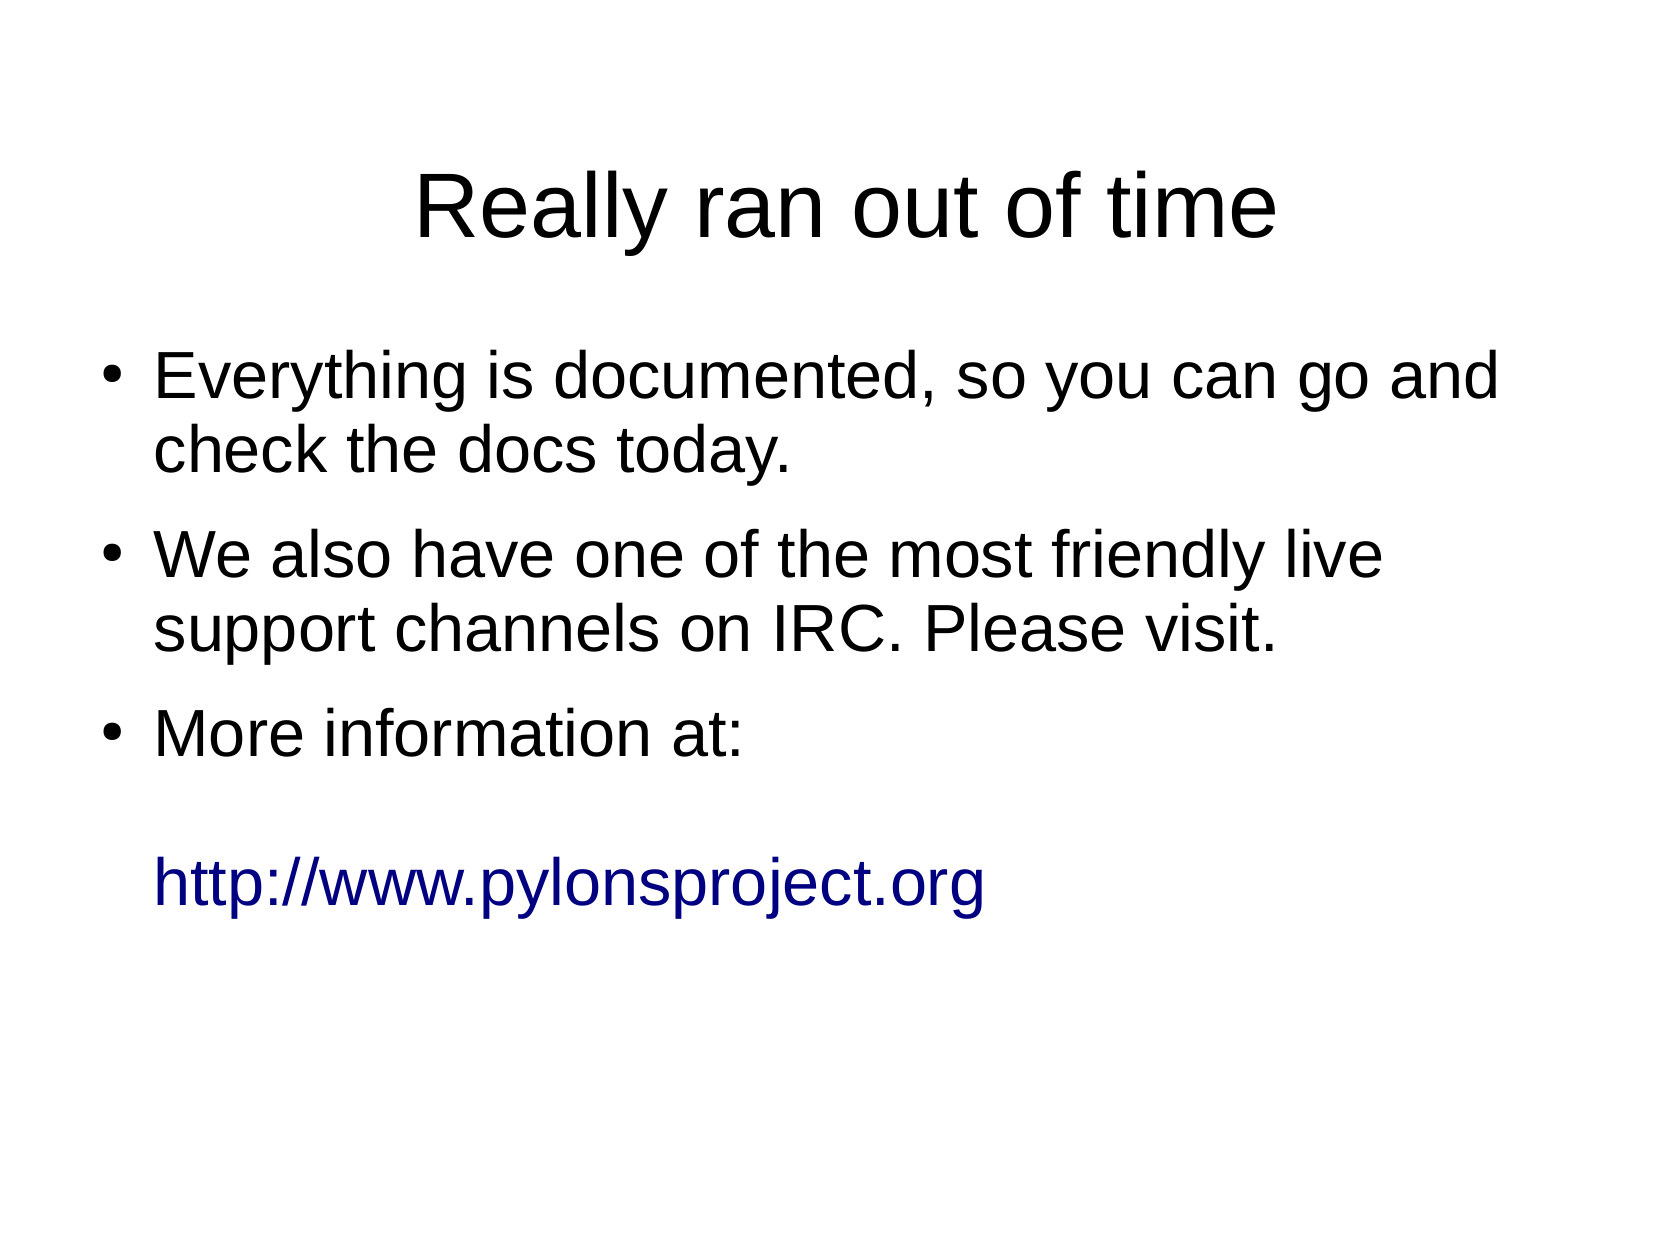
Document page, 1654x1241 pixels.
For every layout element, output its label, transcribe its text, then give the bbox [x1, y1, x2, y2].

list Everything is documented, so you can go and check the docs today. We also have one of the most friendly live support channels on IRC. Please visit. More information at: http://www.pylonsproject.org [82, 337, 1571, 1157]
title Really ran out of time [82, 112, 1612, 301]
